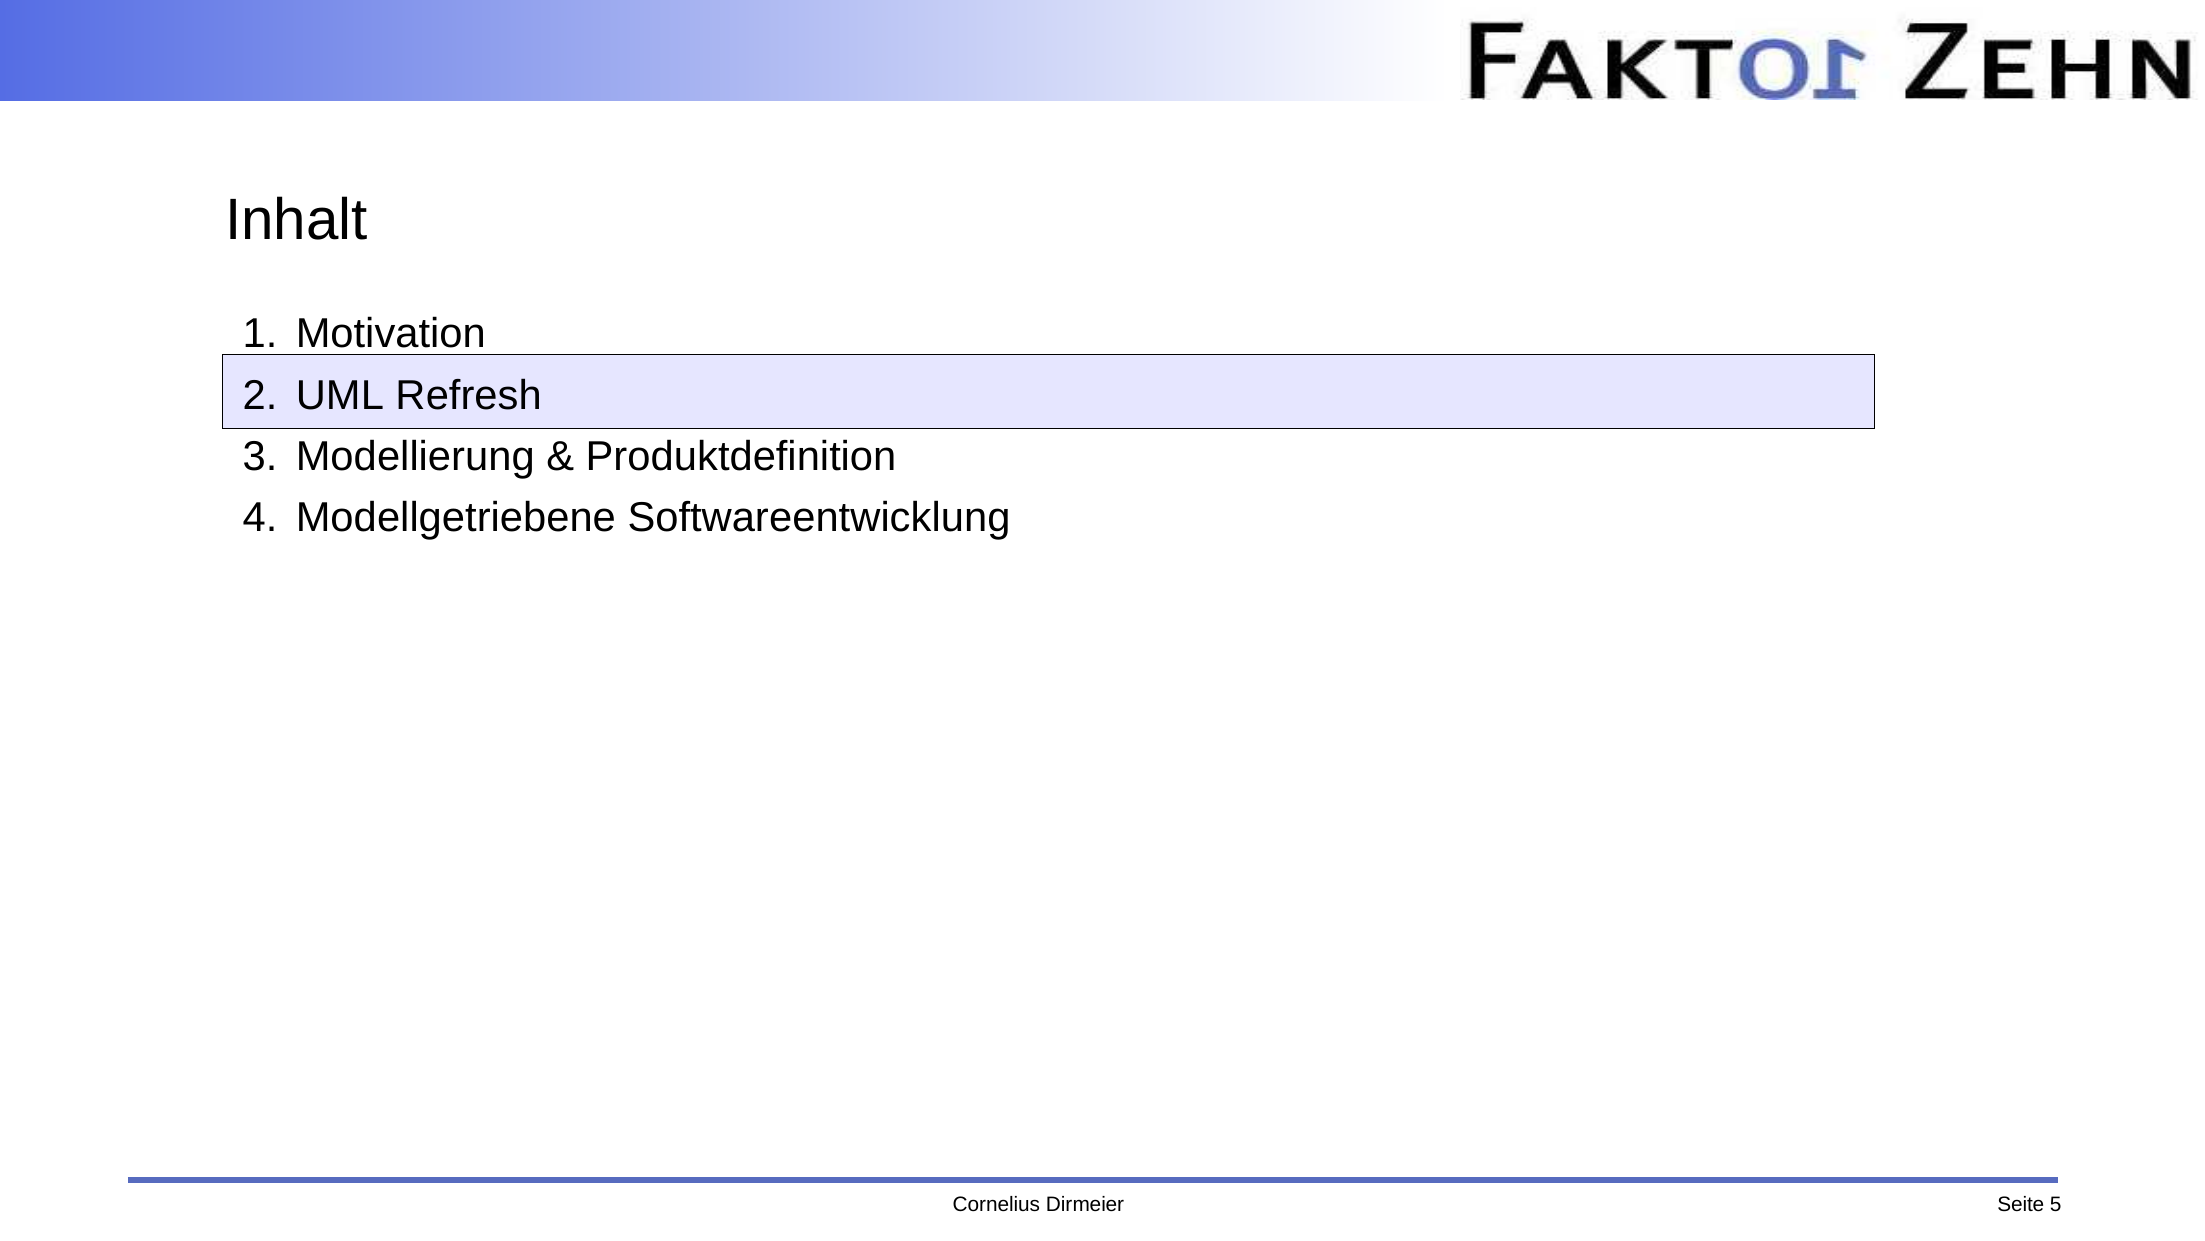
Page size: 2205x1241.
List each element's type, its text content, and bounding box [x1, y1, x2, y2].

picture [1460, 7, 2202, 100]
title Inhalt [225, 142, 1981, 296]
list Motivation UML Refresh Modellierung & Produktdefinition Modellgetriebene Softwareentwicklung [225, 310, 1981, 1078]
